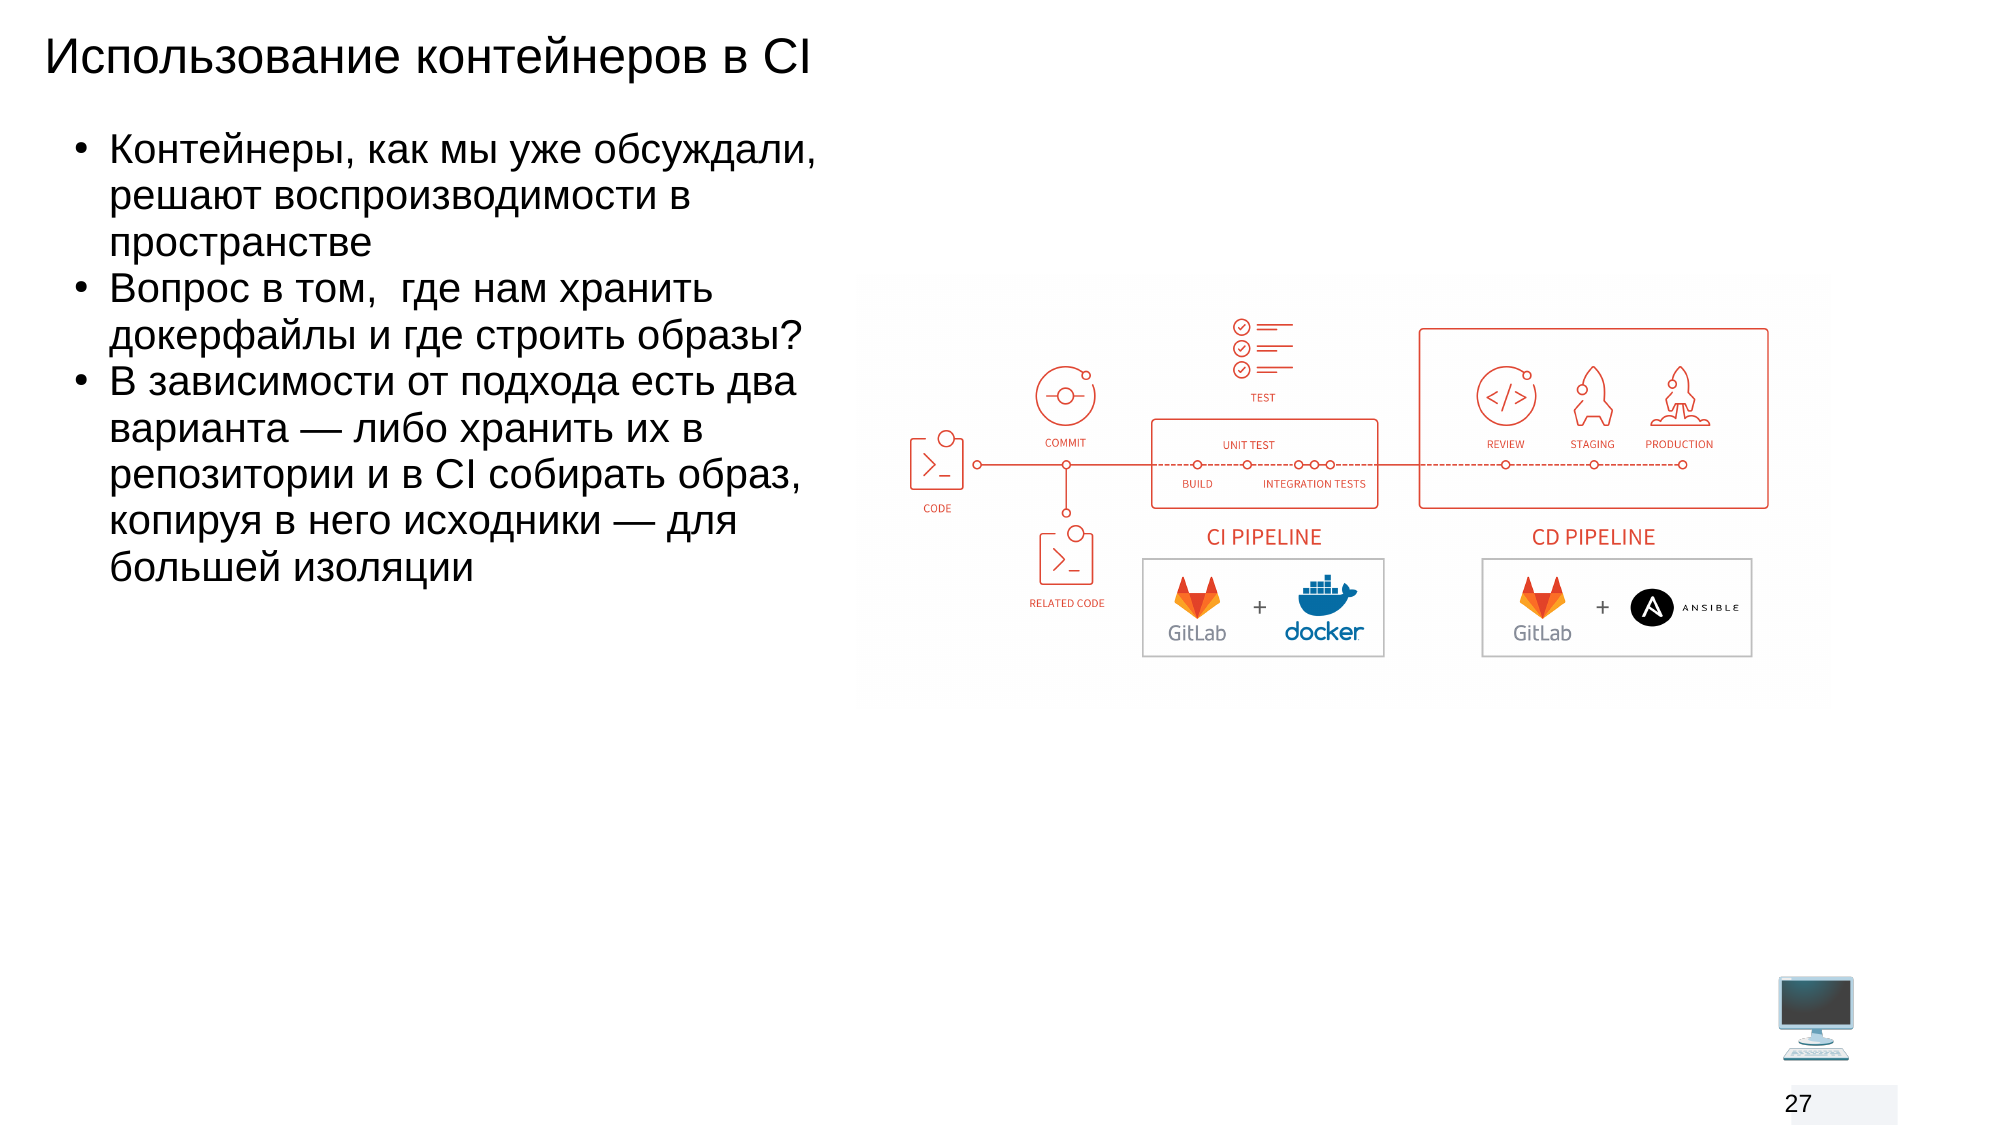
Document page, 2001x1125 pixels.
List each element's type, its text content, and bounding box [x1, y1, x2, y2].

text_box Использование контейнеров в CI [29, 21, 1595, 92]
text_box Контейнеры, как мы уже обсуждали, решают воспроизводимости в пространстве Вопрос в том, где нам хранить докерфайлы и где строить образы? В зависимости от подхода есть два варианта — либо хранить их в репозитории и в CI собирать образ, копируя в него исходники — для большей изоляции [59, 118, 852, 691]
text_box <number> [1769, 1082, 1914, 1125]
picture [856, 274, 1831, 709]
picture [1771, 974, 1861, 1063]
